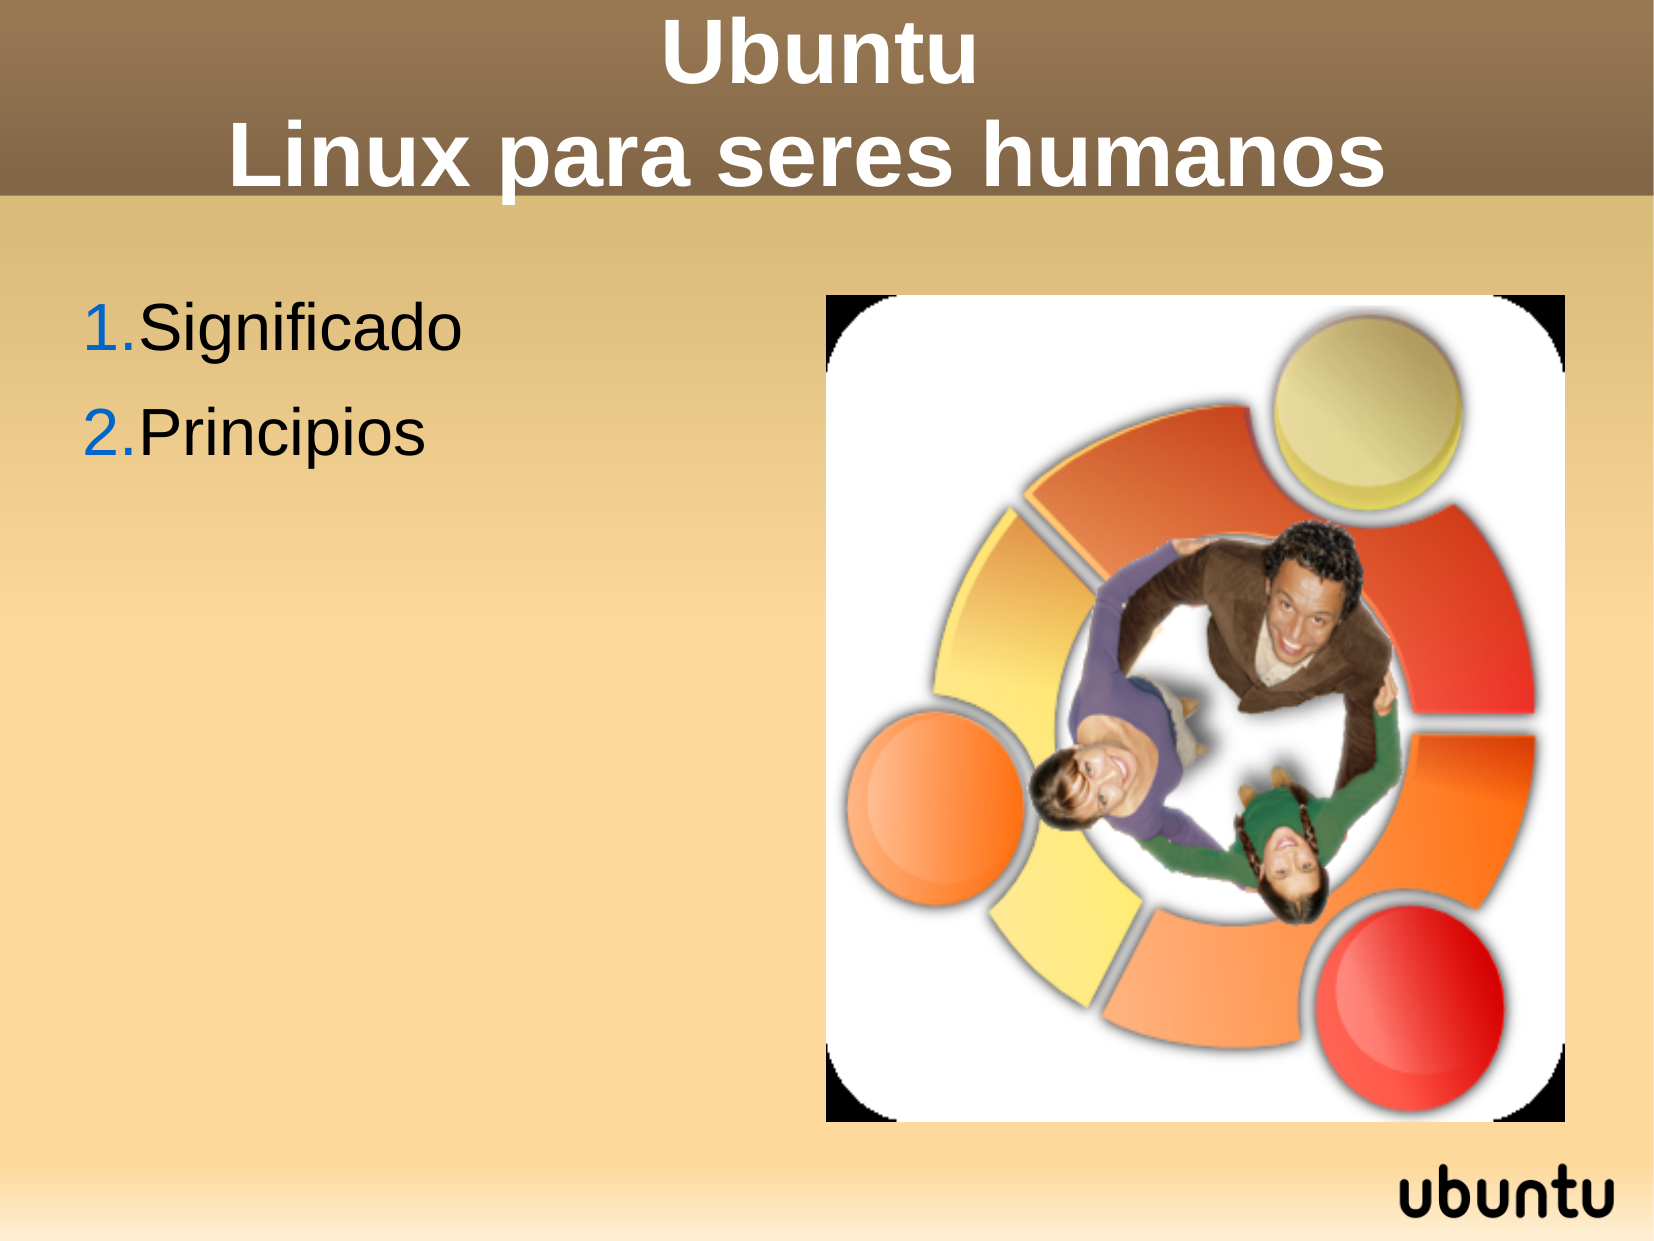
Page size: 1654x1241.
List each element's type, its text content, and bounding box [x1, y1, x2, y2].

picture [0, 0, 1654, 1241]
title Ubuntu Linux para seres humanos [76, 0, 1565, 208]
list Significado Principios [82, 290, 809, 1109]
